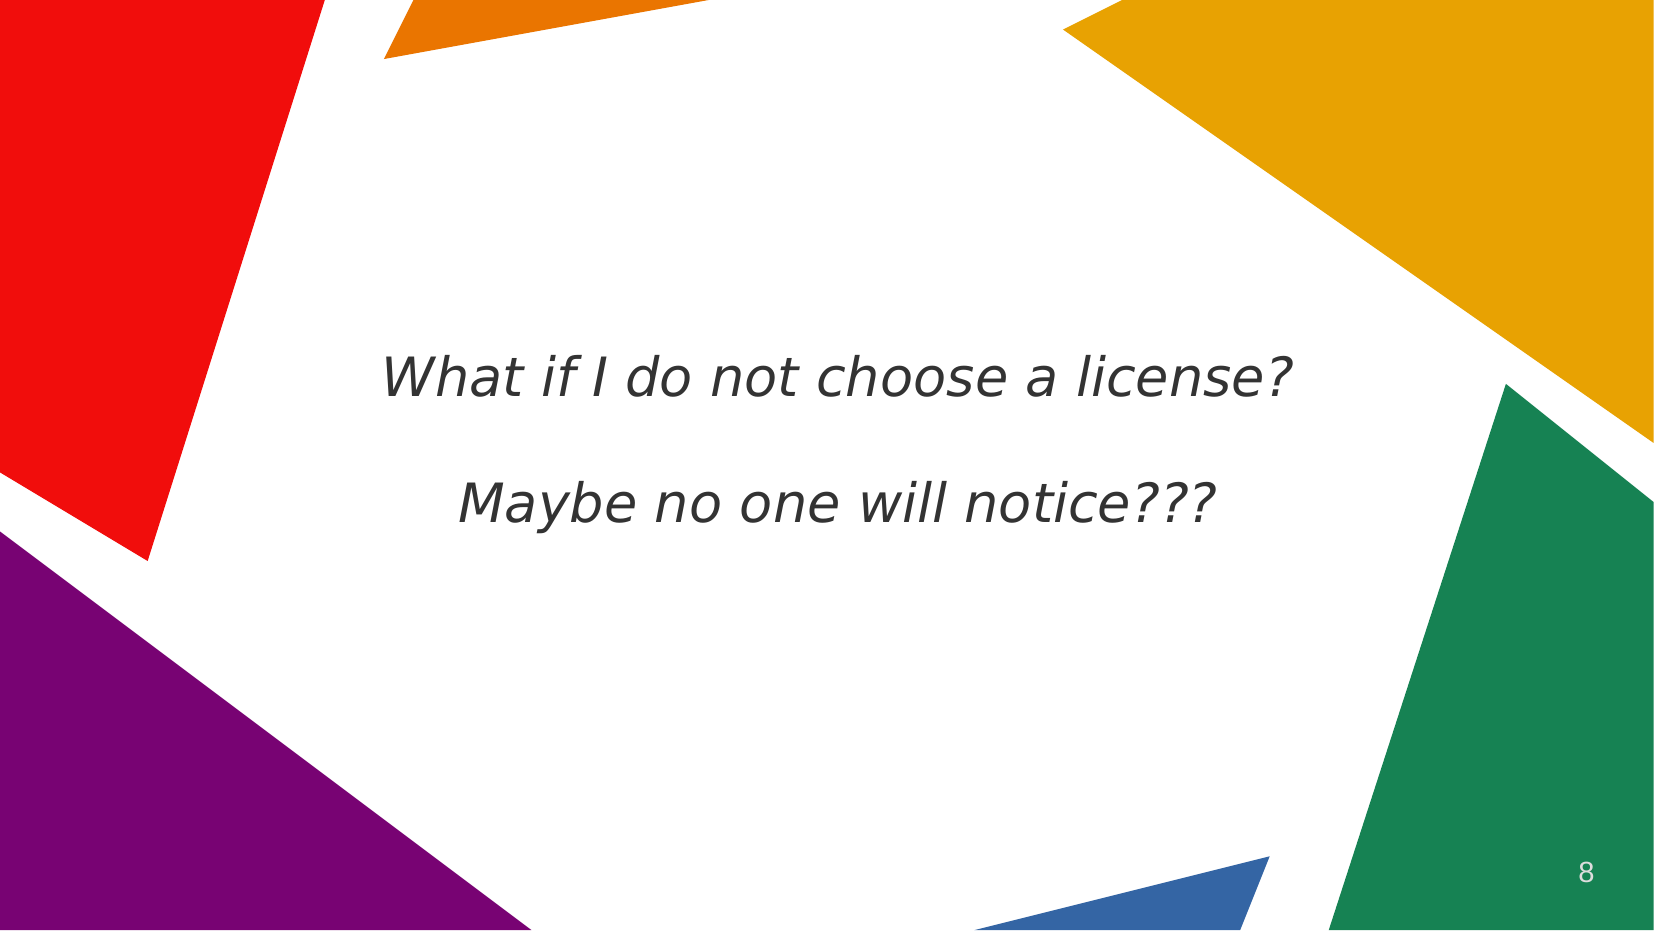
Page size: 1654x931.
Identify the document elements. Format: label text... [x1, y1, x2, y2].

title What if I do not choose a license? Maybe no one will notice??? [82, 236, 1595, 645]
